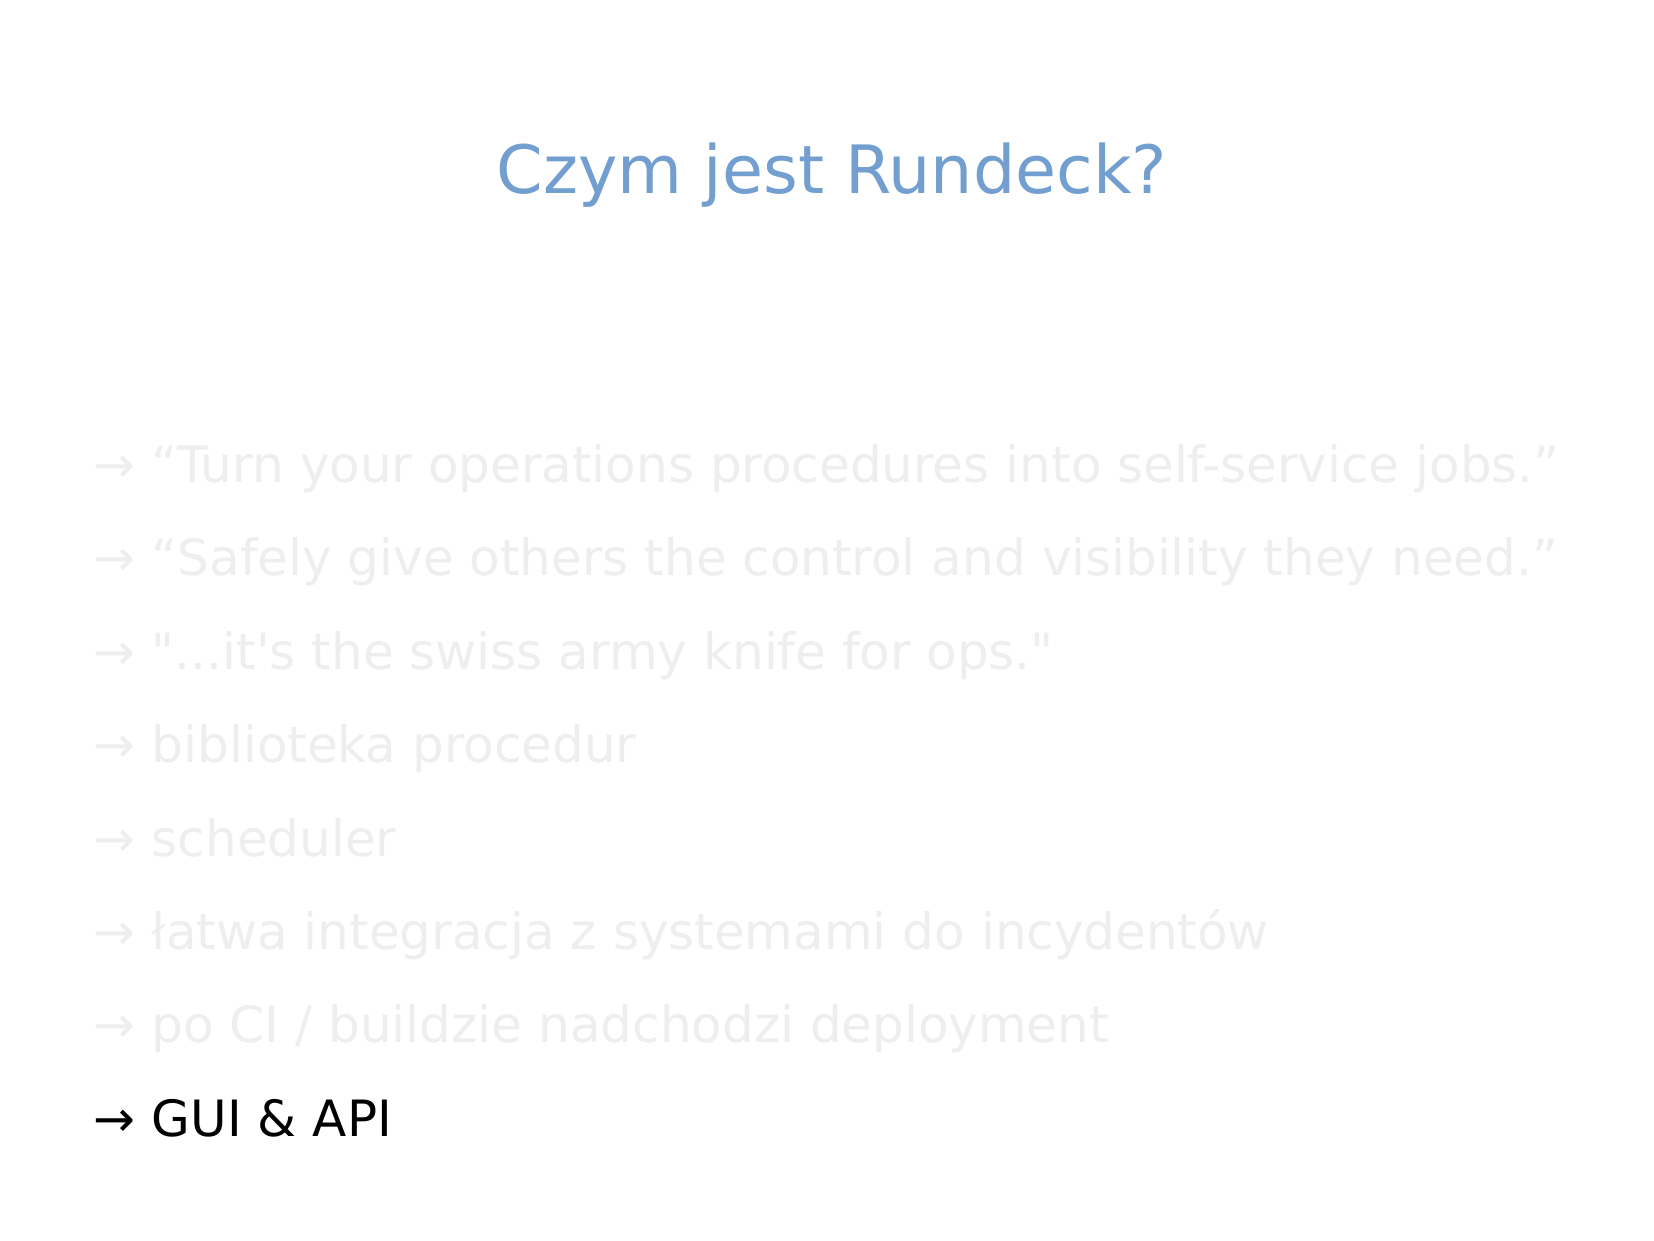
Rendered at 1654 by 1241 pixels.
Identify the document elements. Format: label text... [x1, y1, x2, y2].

text_box Czym jest Rundeck? [482, 123, 1183, 217]
text_box → “Turn your operations procedures into self-service jobs.” → “Safely give others the control and visibility they need.” → "...it's the swiss army knife for ops." → biblioteka procedur → scheduler → łatwa integracja z systemami do incydentów → po CI / buildzie nadchodzi deployment → GUI & API [79, 399, 1575, 1127]
